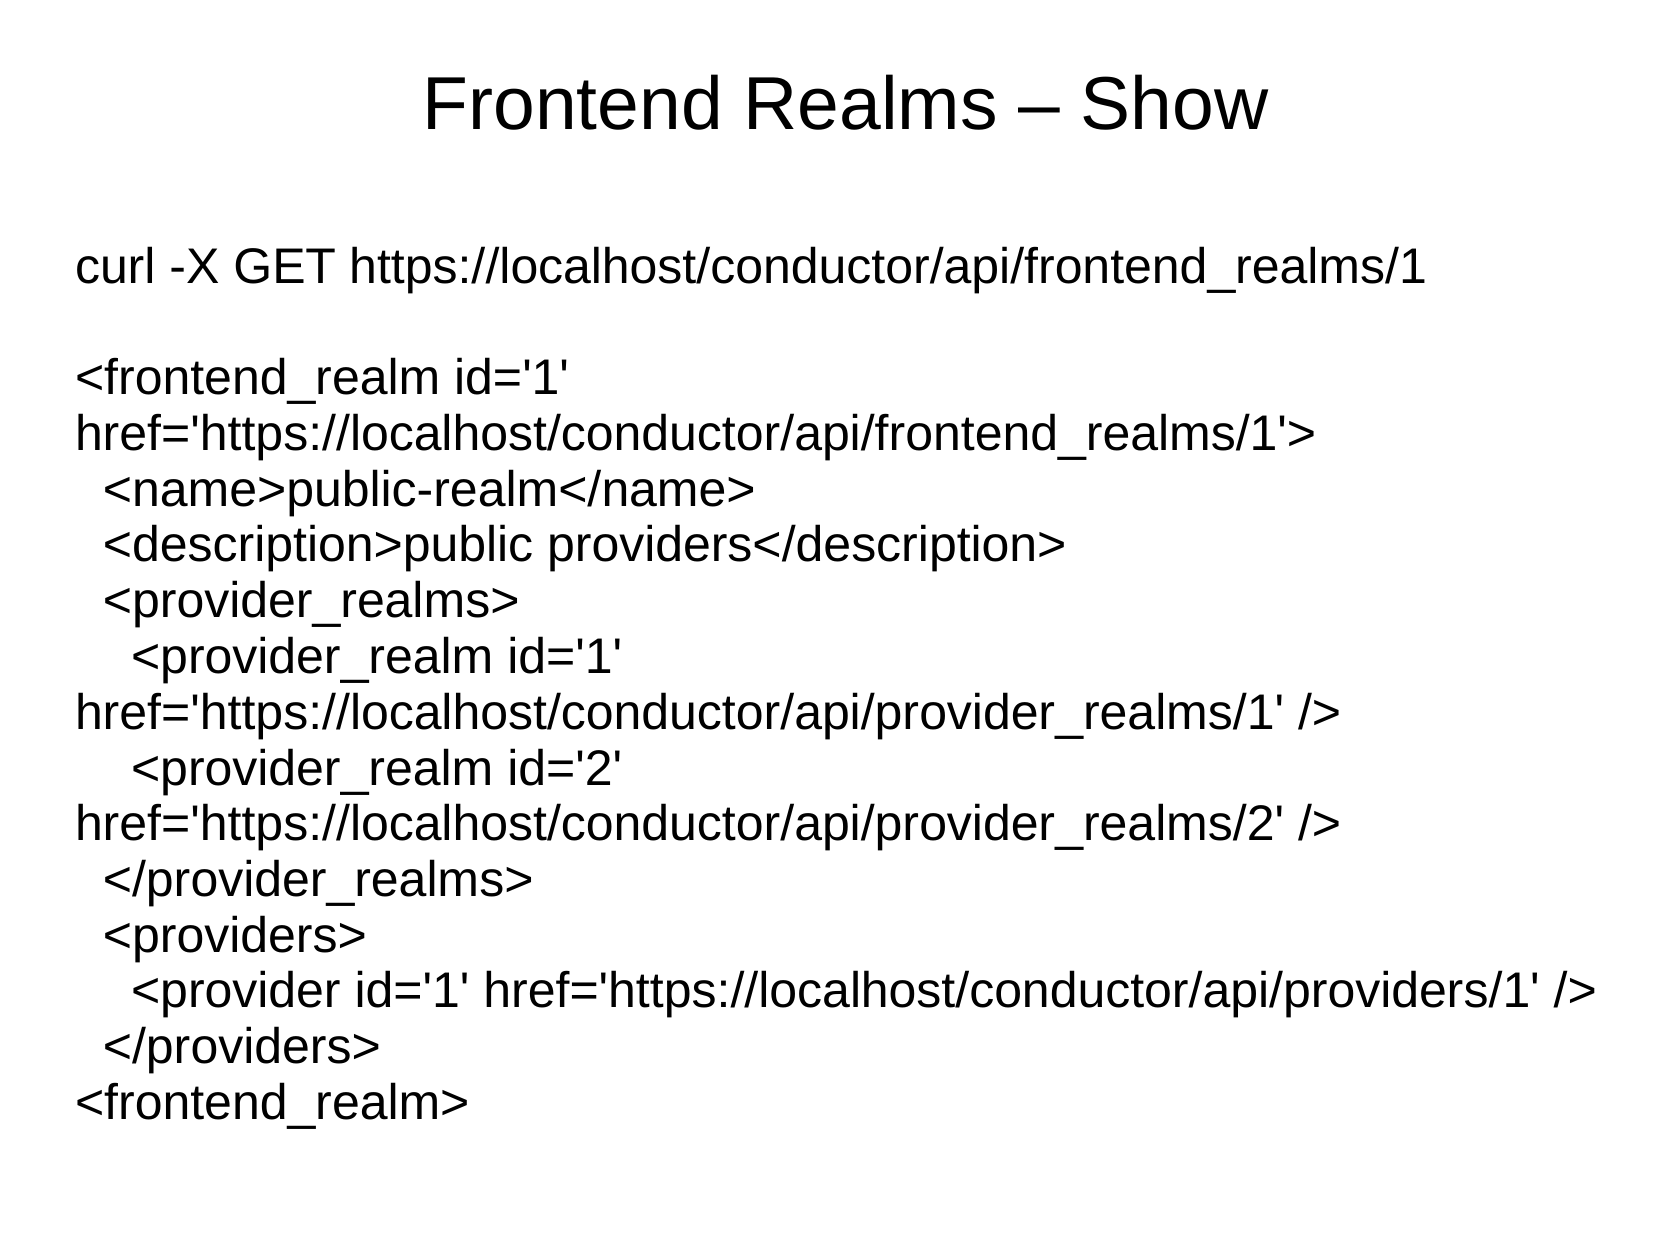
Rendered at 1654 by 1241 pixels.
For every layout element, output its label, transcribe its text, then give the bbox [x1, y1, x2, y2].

subtitle curl -X GET https://localhost/conductor/api/frontend_realms/1 <frontend_realm id='1' href='https://localhost/conductor/api/frontend_realms/1'> <name>public-realm</name> <description>public providers</description> <provider_realms> <provider_realm id='1' href='https://localhost/conductor/api/provider_realms/1' /> <provider_realm id='2' href='https://localhost/conductor/api/provider_realms/2' /> </provider_realms> <providers> <provider id='1' href='https://localhost/conductor/api/providers/1' /> </providers> <frontend_realm> [75, 237, 1636, 1241]
title Frontend Realms – Show [101, 0, 1591, 208]
